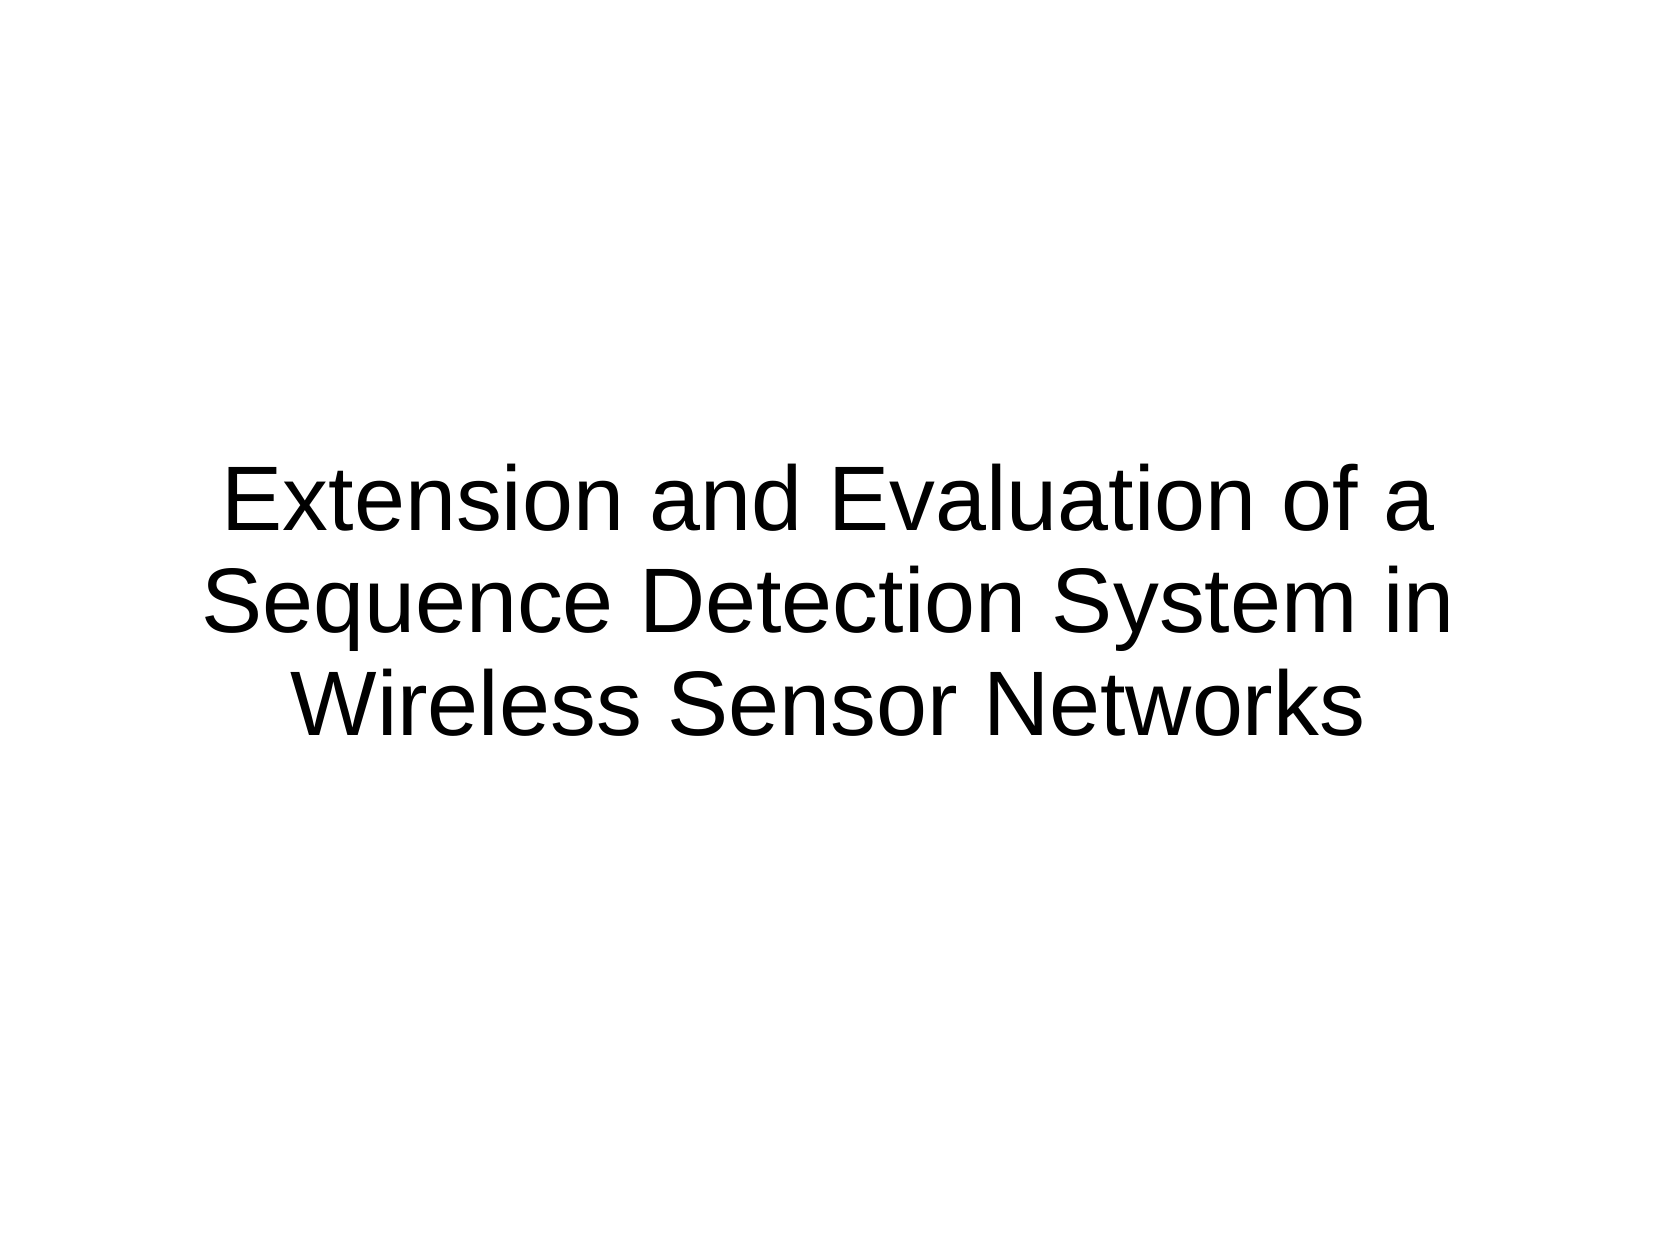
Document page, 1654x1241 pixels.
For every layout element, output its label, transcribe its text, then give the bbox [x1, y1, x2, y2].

title Extension and Evaluation of a Sequence Detection System in Wireless Sensor Networks [41, 135, 1617, 1066]
